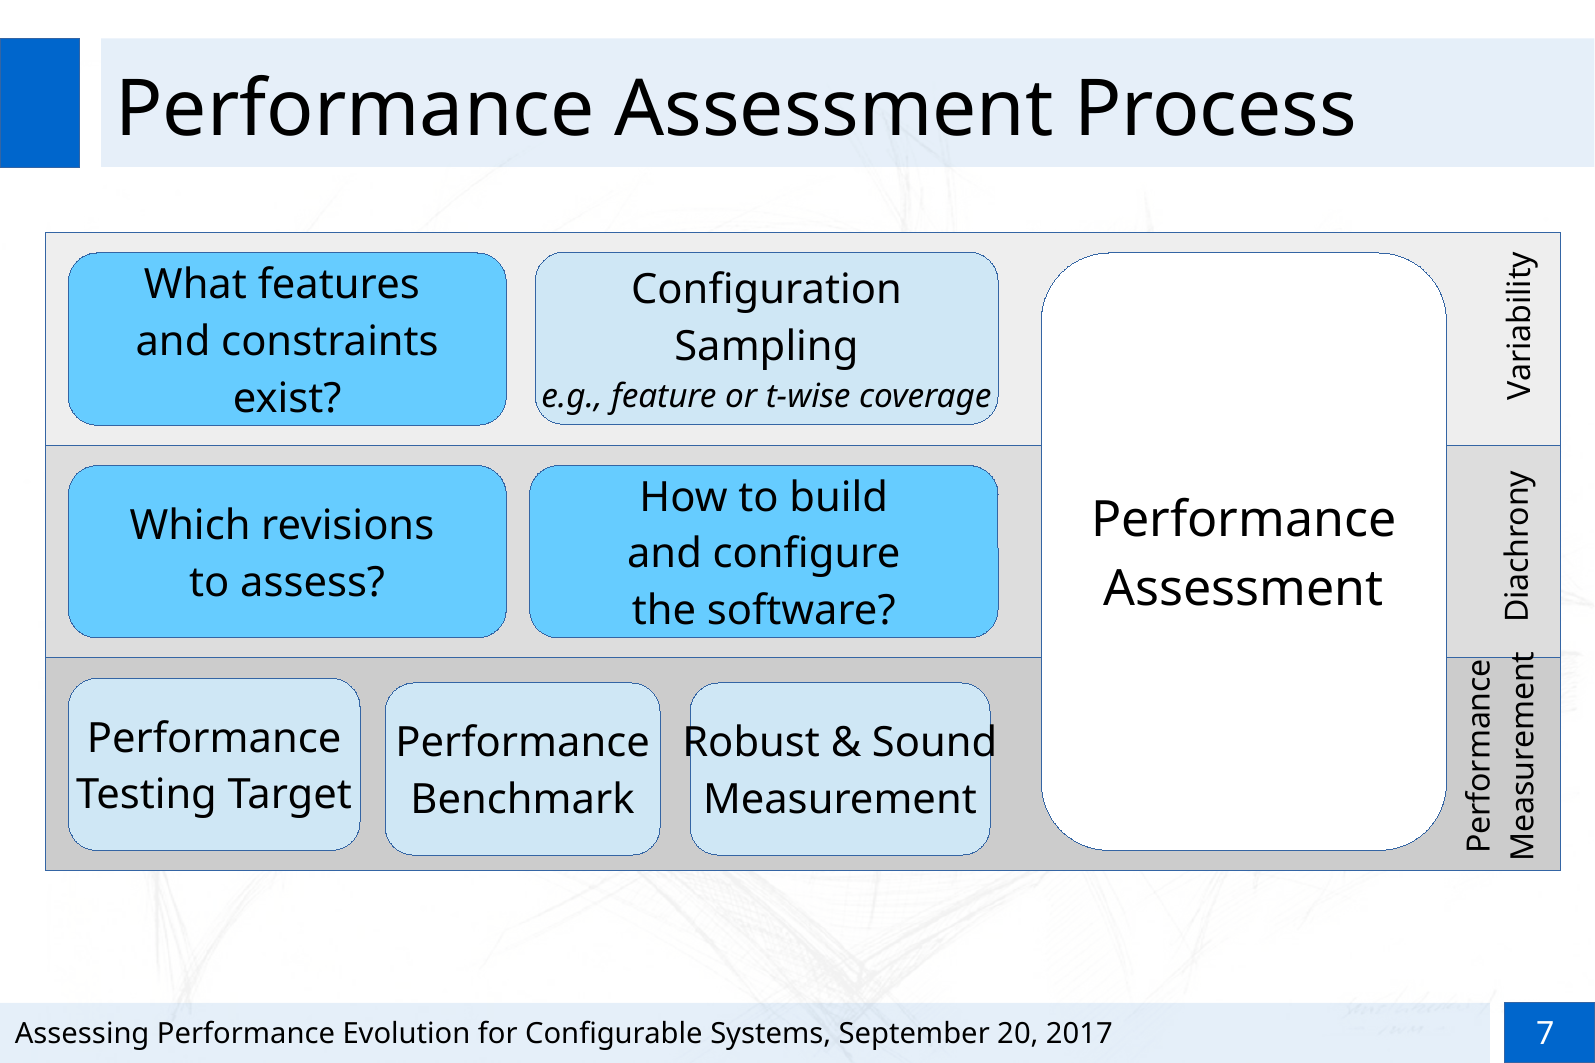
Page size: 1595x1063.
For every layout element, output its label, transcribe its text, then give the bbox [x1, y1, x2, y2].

text_box Configuration Sampling e.g., feature or t-wise coverage [535, 252, 999, 425]
text_box Robust & Sound Measurement [690, 682, 991, 856]
title Performance Assessment Process [115, 42, 1515, 168]
text_box Performance Measurement [1447, 650, 1569, 877]
text_box What features and constraints exist? [68, 252, 507, 426]
text_box How to build and configure the software? [529, 465, 999, 638]
text_box [45, 232, 1561, 871]
text_box Performance Assessment [1041, 252, 1447, 851]
text_box Variability [1488, 253, 1556, 416]
text_box Performance Benchmark [385, 682, 661, 856]
text_box Which revisions to assess? [68, 465, 507, 638]
text_box Performance Testing Target [68, 678, 361, 851]
text_box Diachrony [1486, 468, 1554, 638]
